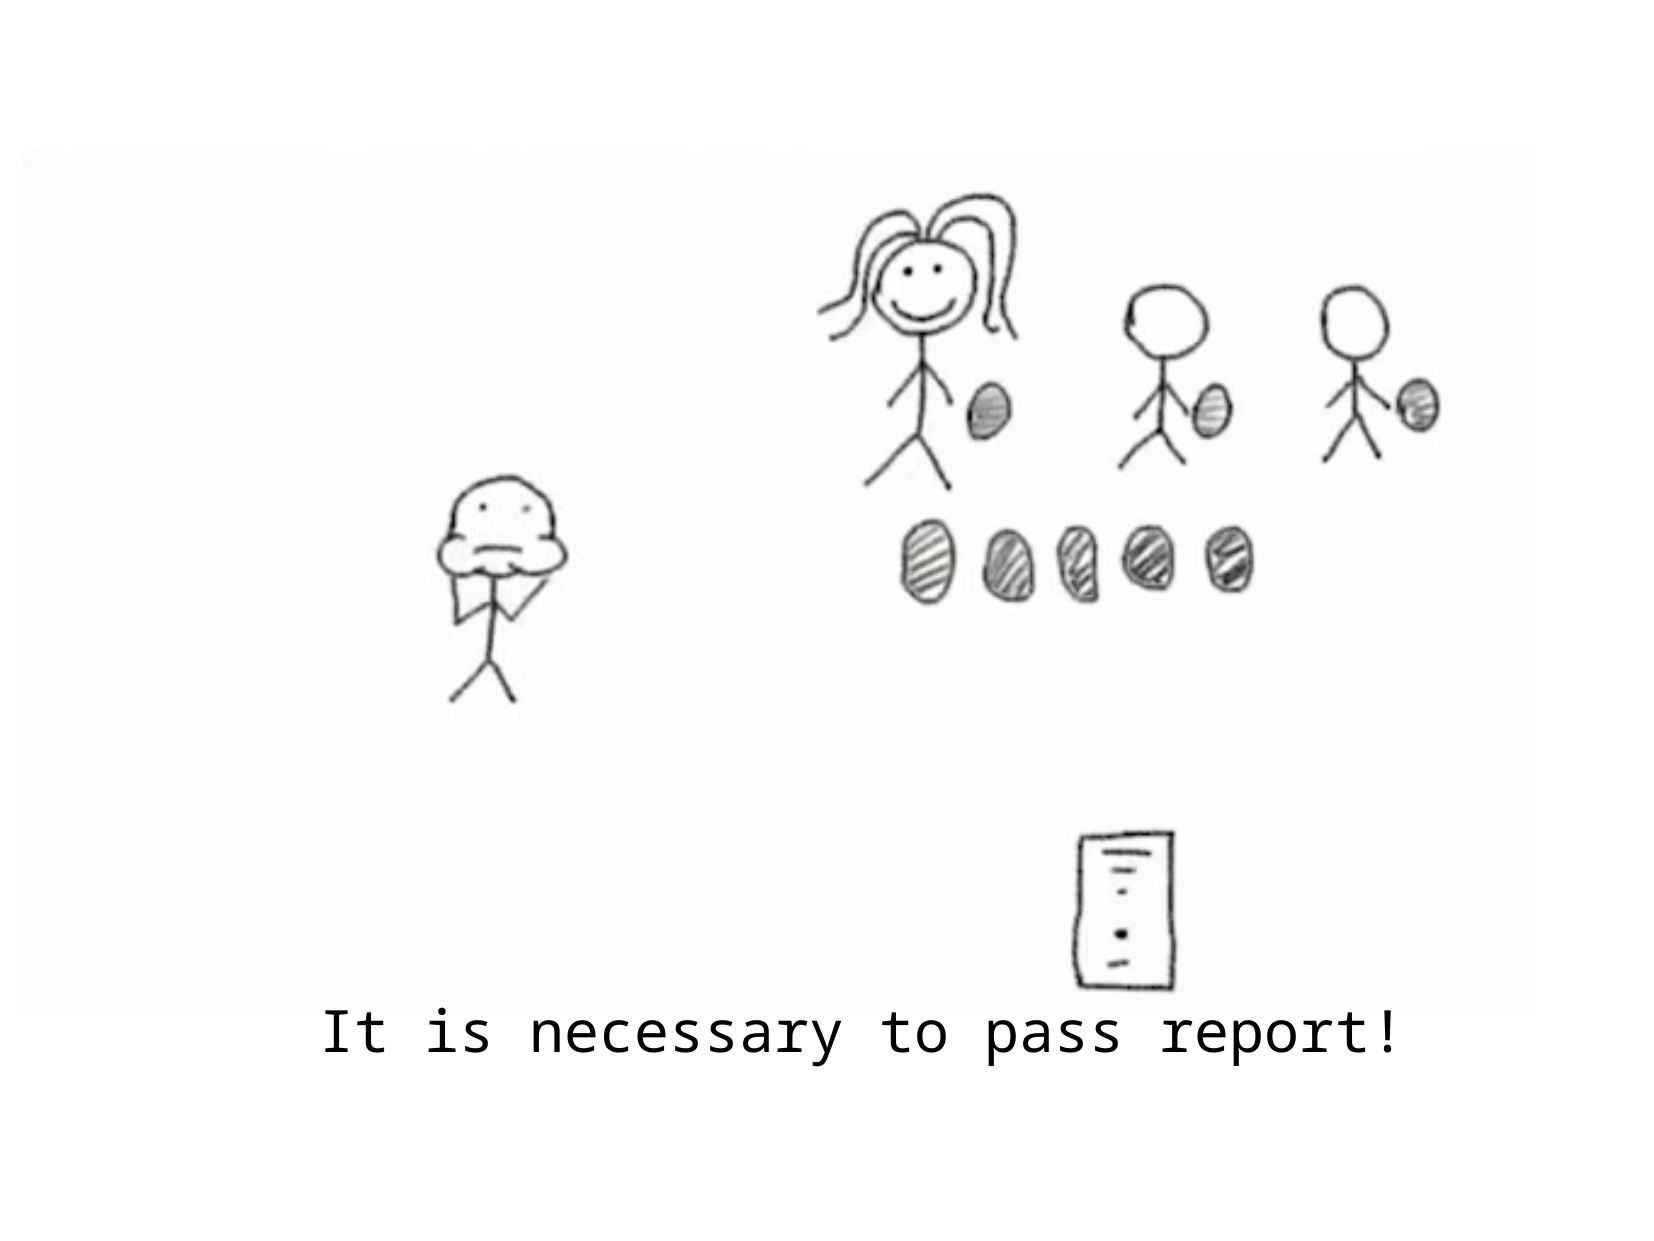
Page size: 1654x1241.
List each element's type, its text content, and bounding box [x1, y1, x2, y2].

picture [23, 151, 1536, 1016]
title It is necessary to pass report! [118, 926, 1607, 1134]
